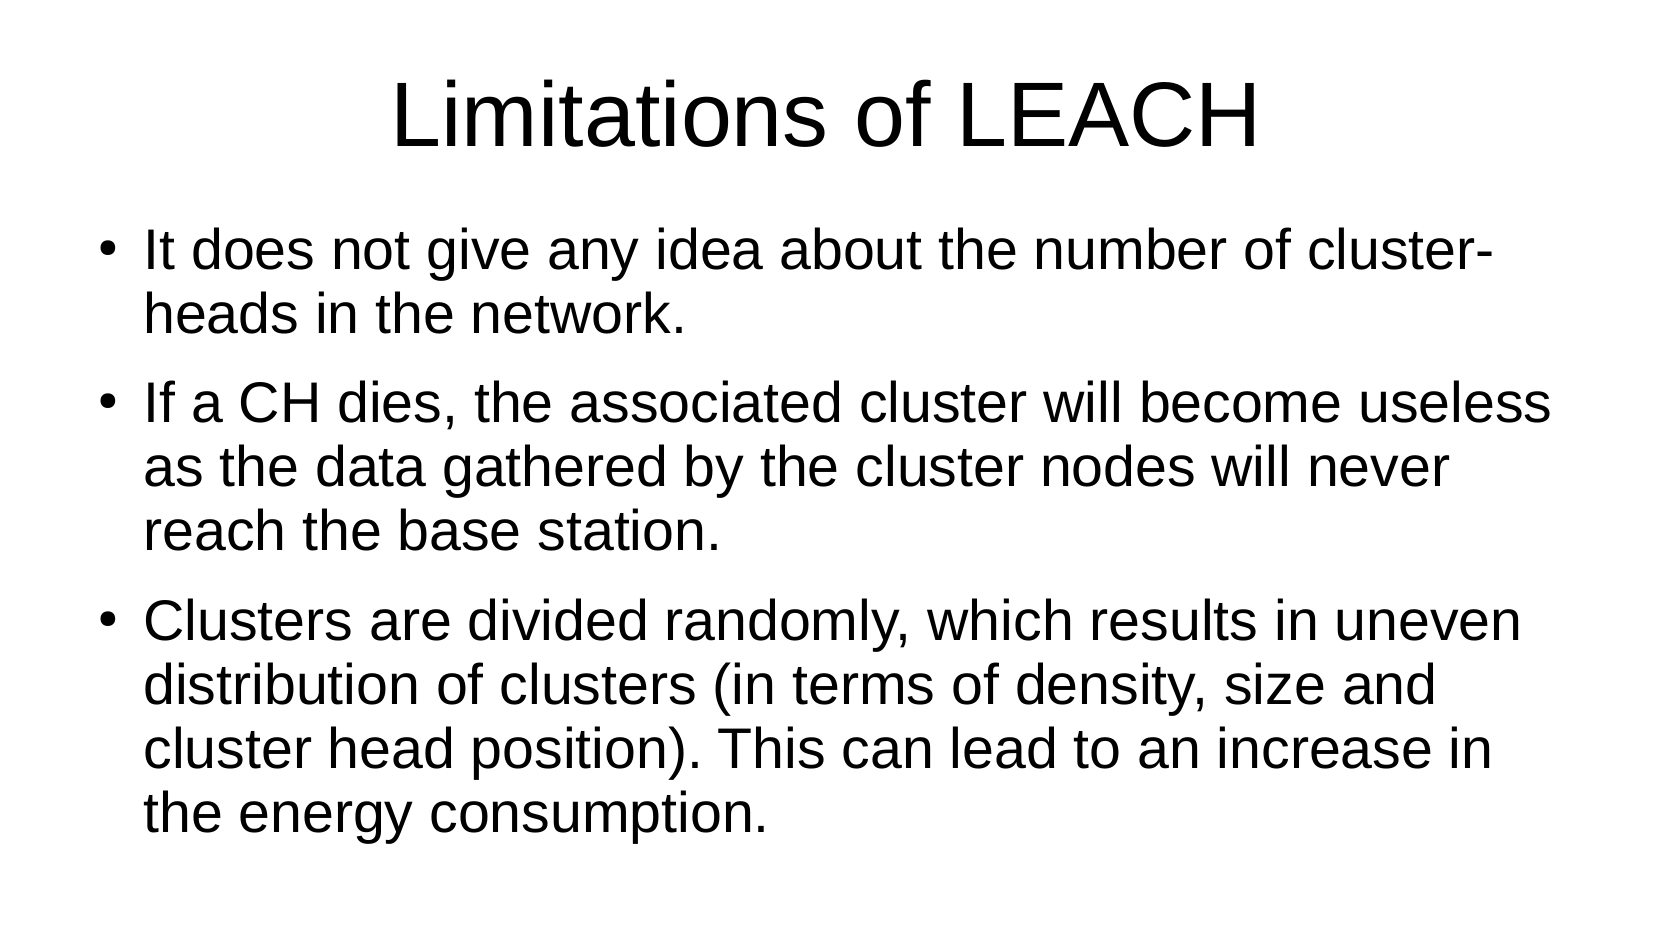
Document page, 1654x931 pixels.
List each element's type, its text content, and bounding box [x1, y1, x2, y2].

list It does not give any idea about the number of cluster-heads in the network. If a CH dies, the associated cluster will become useless as the data gathered by the cluster nodes will never reach the base station. Clusters are divided randomly, which results in uneven distribution of clusters (in terms of density, size and cluster head position). This can lead to an increase in the energy consumption. [82, 217, 1571, 851]
title Limitations of LEACH [82, 37, 1571, 193]
